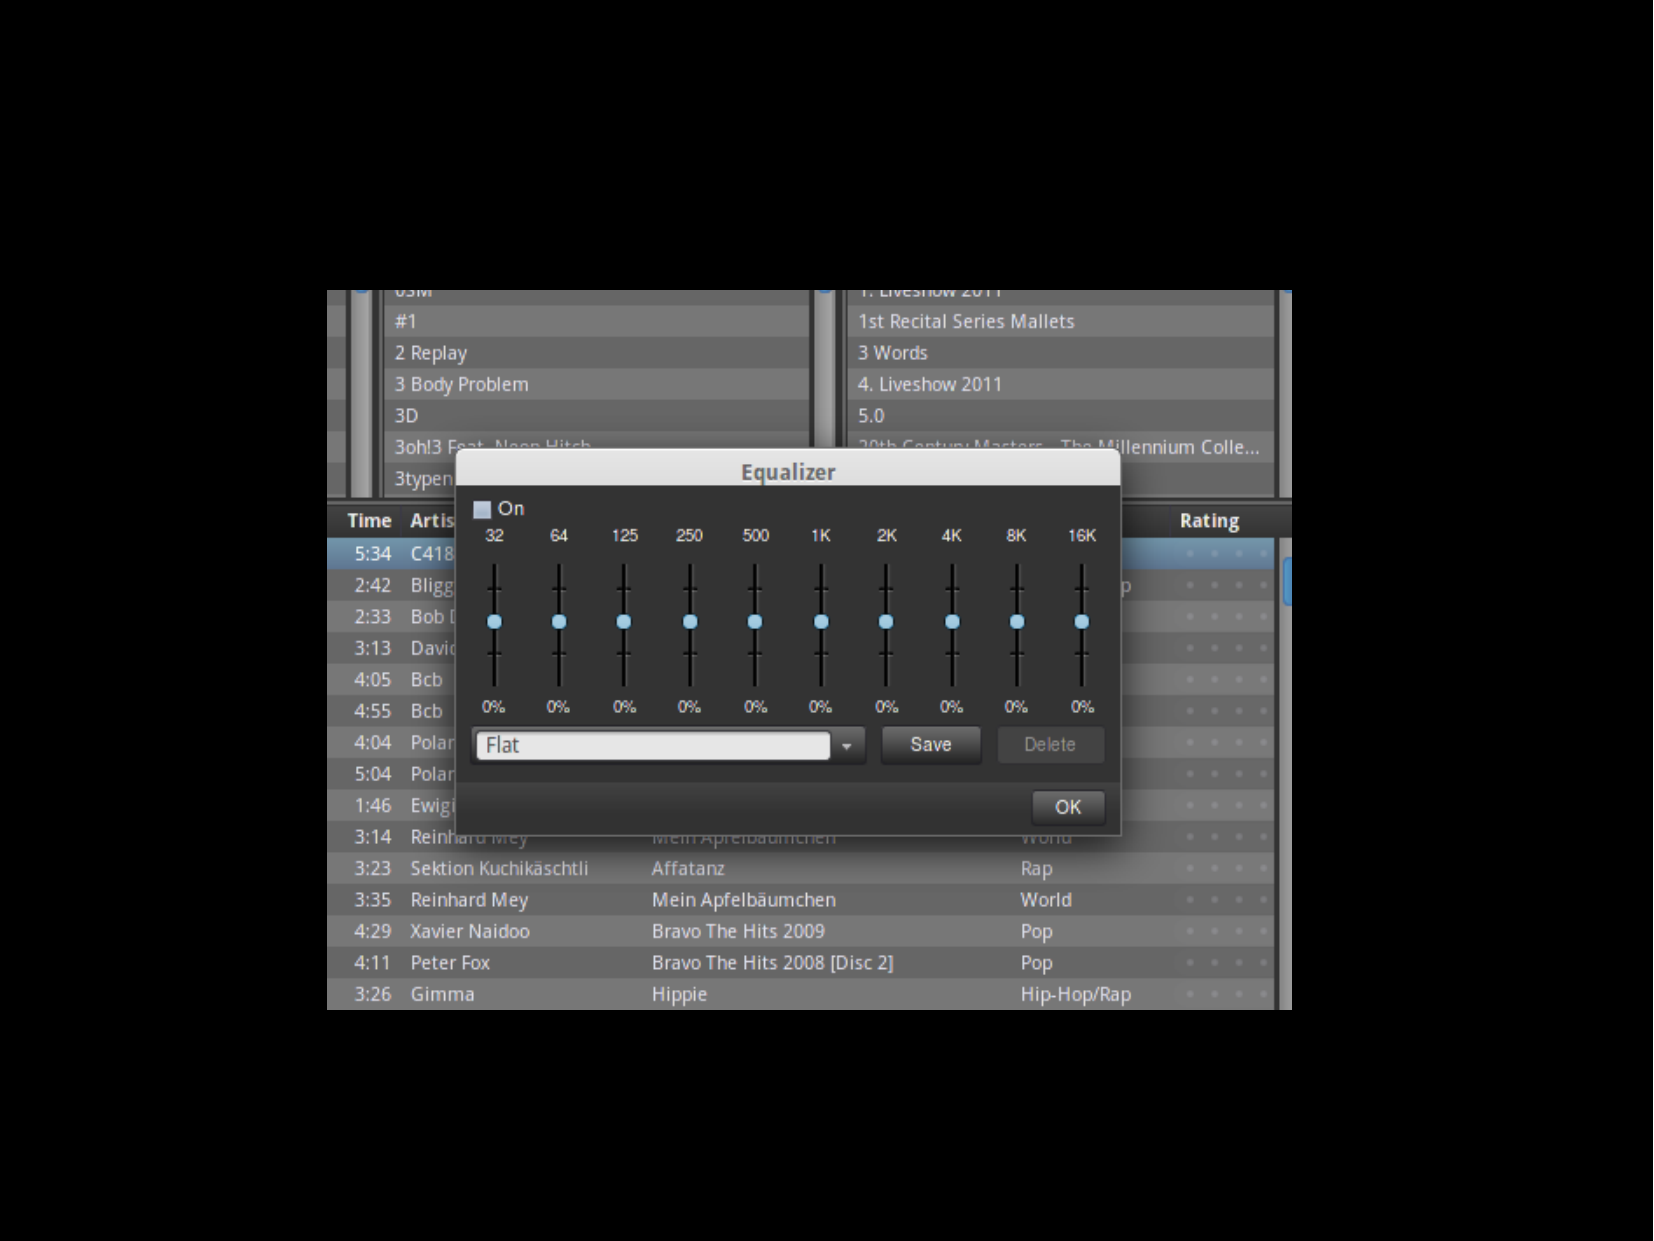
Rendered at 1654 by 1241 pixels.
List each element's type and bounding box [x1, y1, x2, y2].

picture [327, 290, 1292, 1010]
